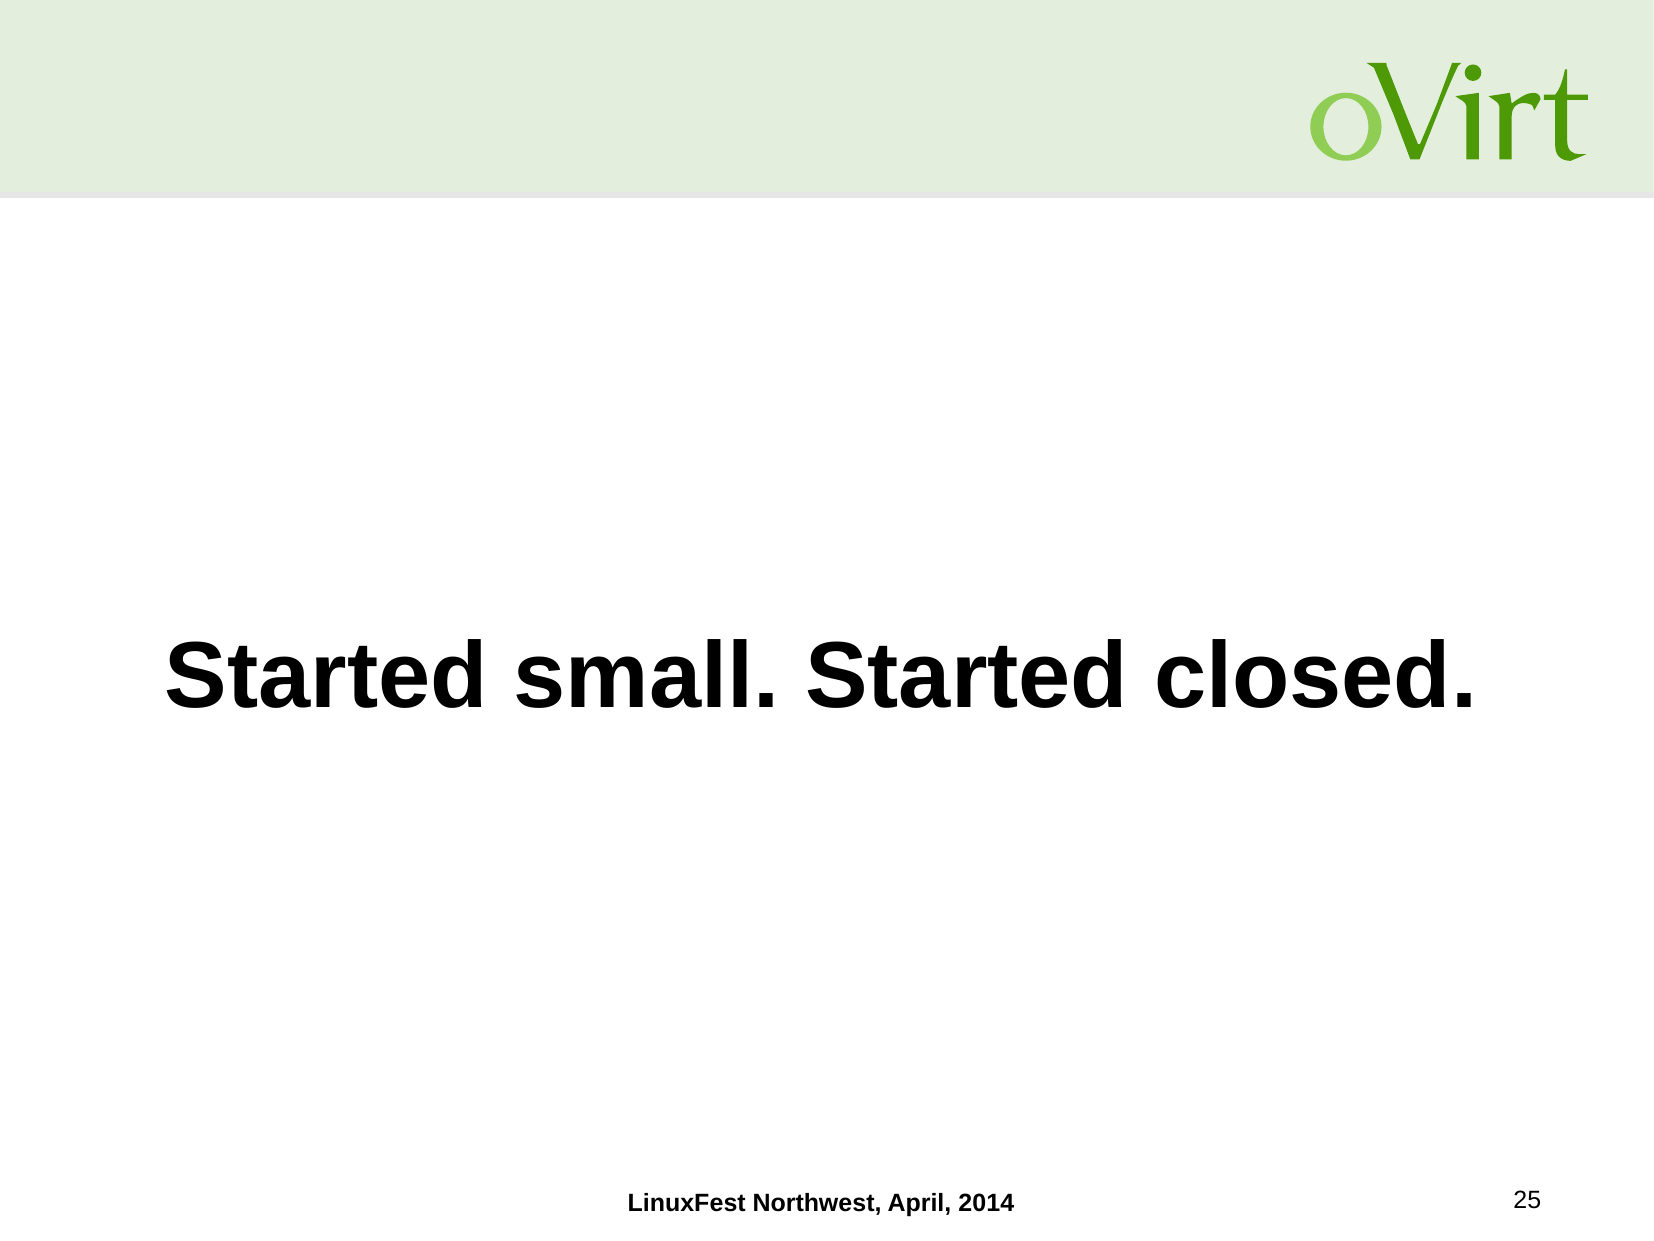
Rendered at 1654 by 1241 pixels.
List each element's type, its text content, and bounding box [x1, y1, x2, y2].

text_box Started small. Started closed. [150, 615, 1654, 750]
